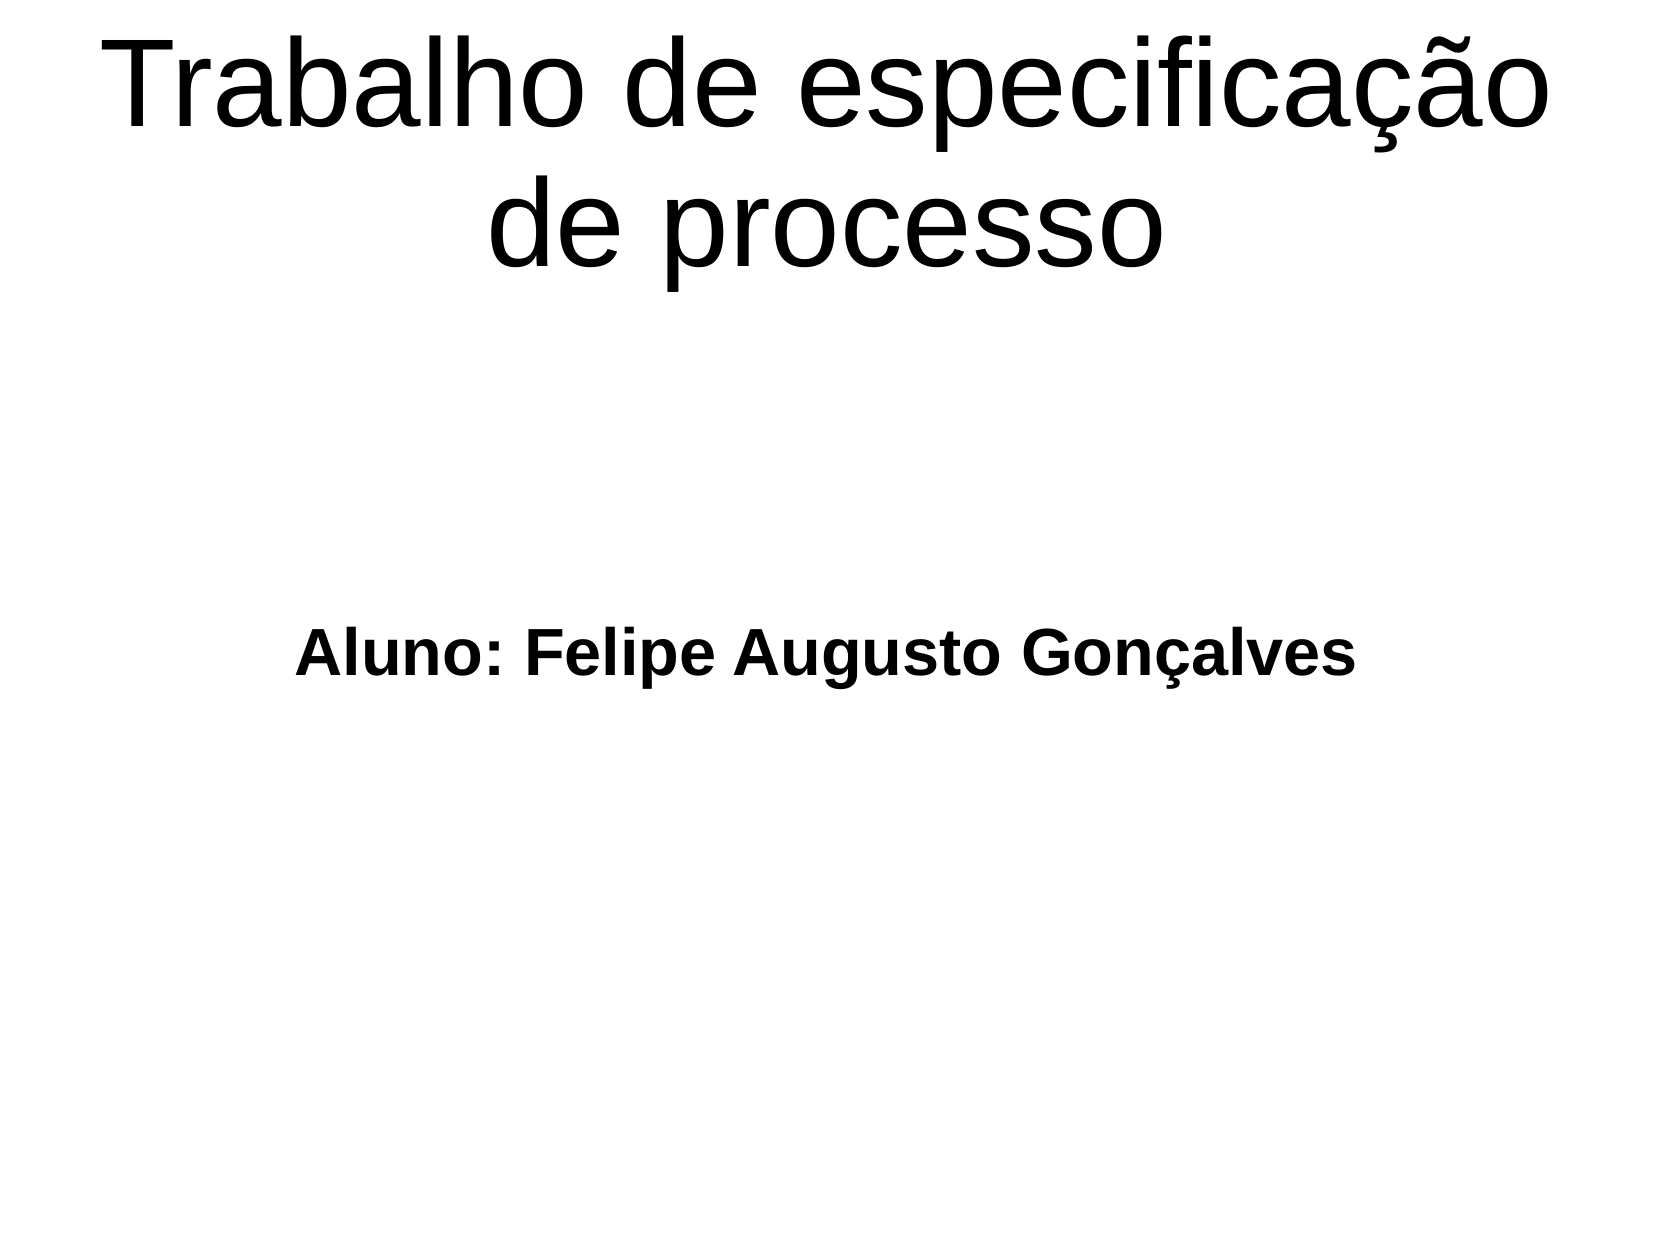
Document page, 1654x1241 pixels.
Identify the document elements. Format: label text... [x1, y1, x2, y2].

title Trabalho de especificação de processo [82, 13, 1571, 292]
subtitle Aluno: Felipe Augusto Gonçalves [82, 292, 1571, 1013]
